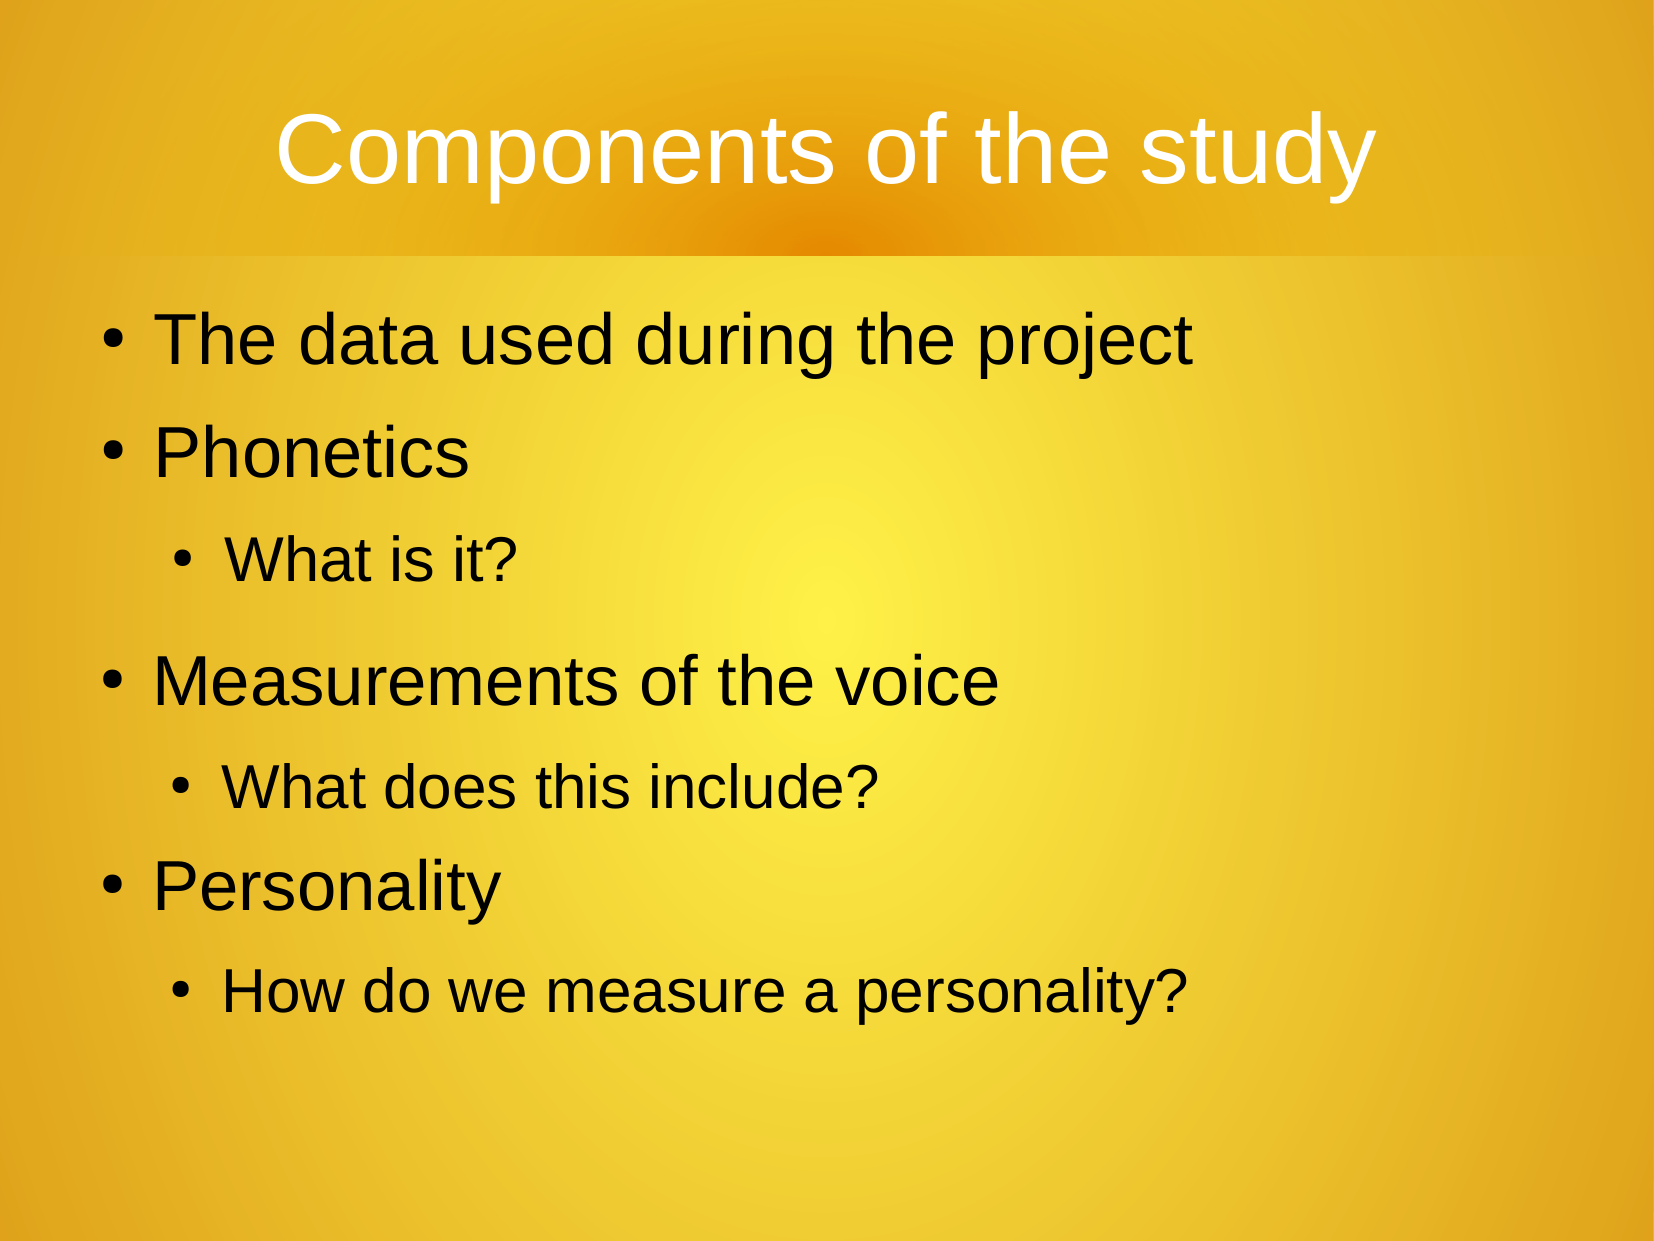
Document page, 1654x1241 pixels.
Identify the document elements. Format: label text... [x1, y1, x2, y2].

list The data used during the project Phonetics What is it? [82, 299, 1571, 626]
title Components of the study [82, 47, 1571, 252]
list Measurements of the voice What does this include? Personality How do we measure a personality? [82, 641, 1571, 1028]
